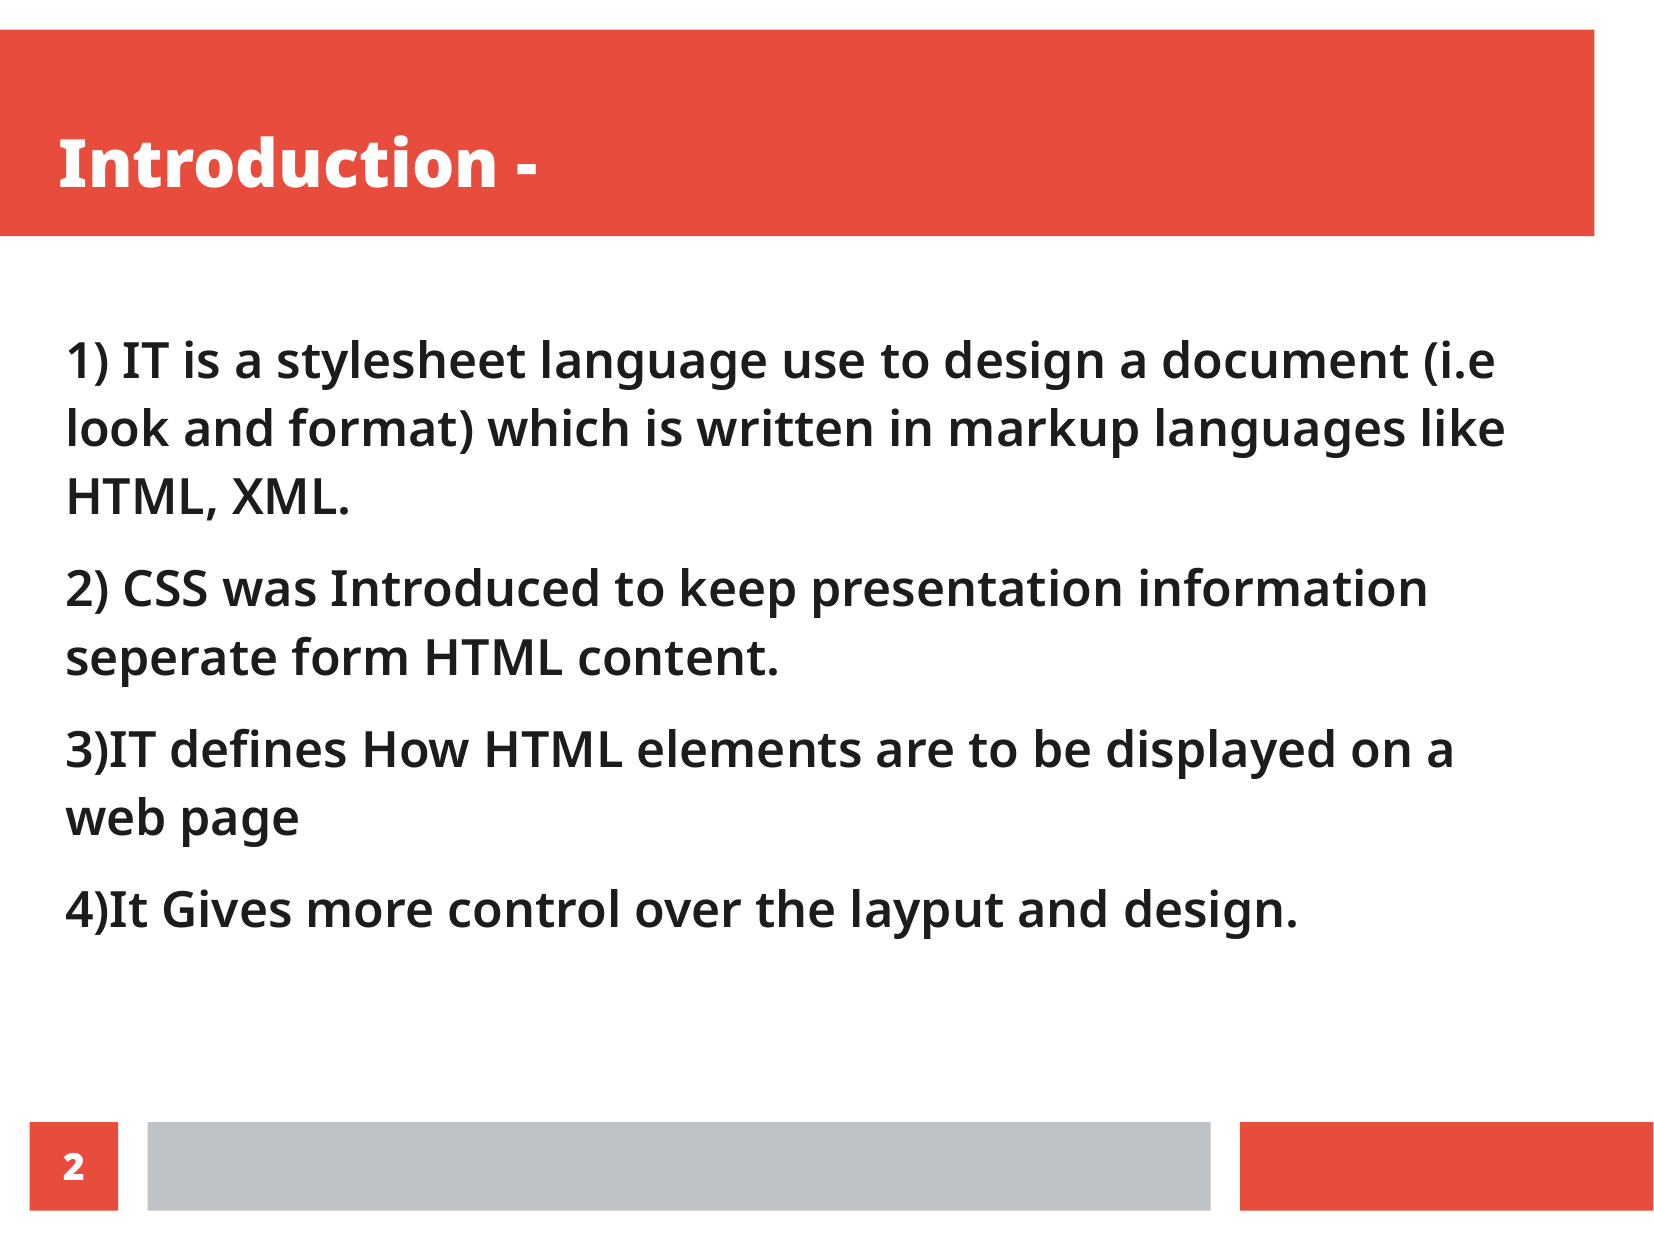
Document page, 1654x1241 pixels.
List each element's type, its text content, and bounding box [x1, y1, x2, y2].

title Introduction - [59, 59, 1595, 207]
list 1) IT is a stylesheet language use to design a document (i.e look and format) which is written in markup languages like HTML, XML. 2) CSS was Introduced to keep presentation information seperate form HTML content. 3)IT defines How HTML elements are to be displayed on a web page 4)It Gives more control over the layput and design. [64, 324, 1571, 1093]
